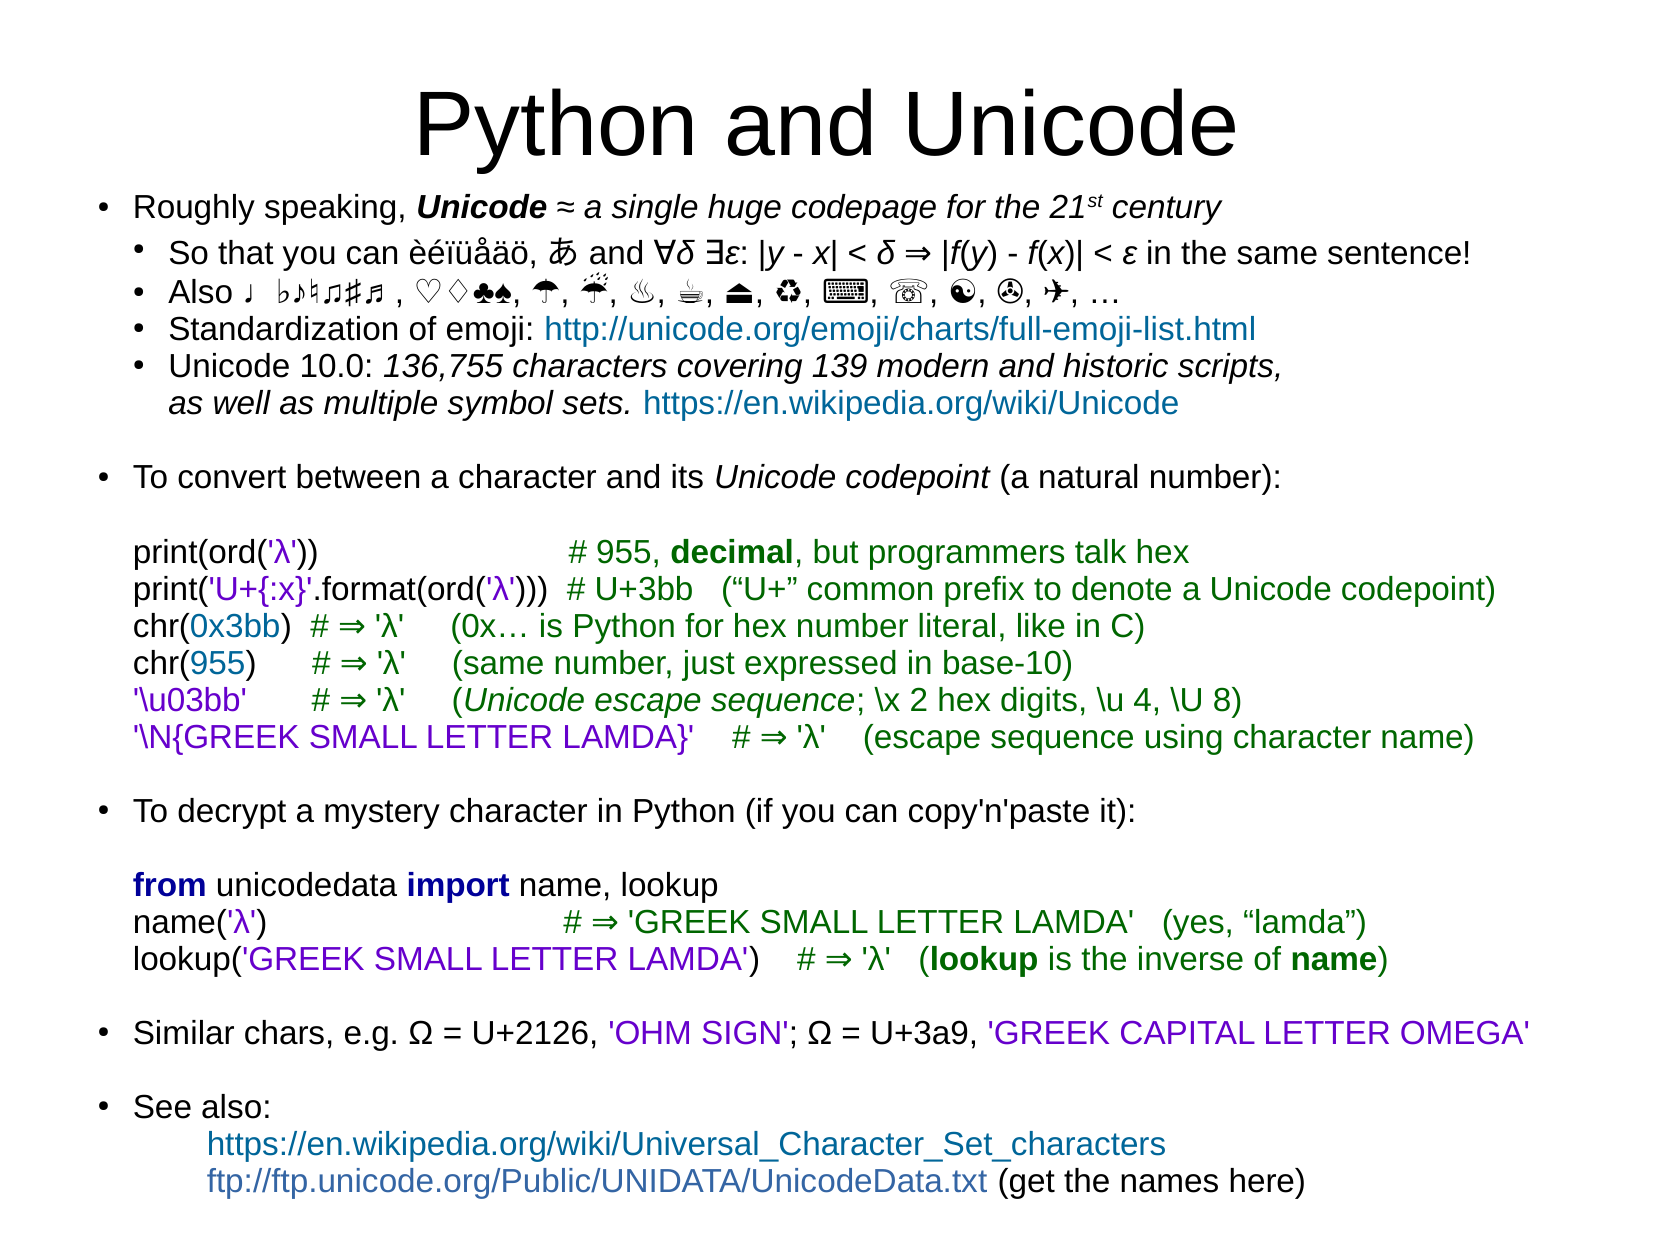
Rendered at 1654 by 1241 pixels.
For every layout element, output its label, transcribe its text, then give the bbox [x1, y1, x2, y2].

text_box Roughly speaking, Unicode ≈ a single huge codepage for the 21st century So that you can èéïüåäö,あand ∀δ ∃ε: |y - x| < δ ⇒ |f(y) - f(x)| < ε in the same sentence! Also ♩♭♪♮♫♯♬, ♡♢♣♠, ☂, ☔, ♨, ☕, ⏏, ♻, ⌨, ☏, ☯, ✇, ✈, … Standardization of emoji: http://unicode.org/emoji/charts/full-emoji-list.html Unicode 10.0: 136,755 characters covering 139 modern and historic scripts, as well as multiple symbol sets. https://en.wikipedia.org/wiki/Unicode To convert between a character and its Unicode codepoint (a natural number): print(ord('λ')) # 955, decimal, but programmers talk hex print('U+{:x}'.format(ord('λ'))) # U+3bb (“U+” common prefix to denote a Unicode codepoint) chr(0x3bb) # ⇒ 'λ' (0x… is Python for hex number literal, like in C) chr(955) # ⇒ 'λ' (same number, just expressed in base-10) '\u03bb' # ⇒ 'λ' (Unicode escape sequence; \x 2 hex digits, \u 4, \U 8) '\N{GREEK SMALL LETTER LAMDA}' # ⇒ 'λ' (escape sequence using character name) To decrypt a mystery character in Python (if you can copy'n'paste it): from unicodedata import name, lookup name('λ') # ⇒ 'GREEK SMALL LETTER LAMDA' (yes, “lamda”) lookup('GREEK SMALL LETTER LAMDA') # ⇒ 'λ' (lookup is the inverse of name) Similar chars, e.g. Ω = U+2126, 'OHM SIGN'; Ω = U+3a9, 'GREEK CAPITAL LETTER OMEGA' See also: https://en.wikipedia.org/wiki/Universal_Character_Set_characters ftp://ftp.unicode.org/Public/UNIDATA/UnicodeData.txt (get the names here) [82, 181, 1561, 1217]
title Python and Unicode [82, 19, 1571, 227]
